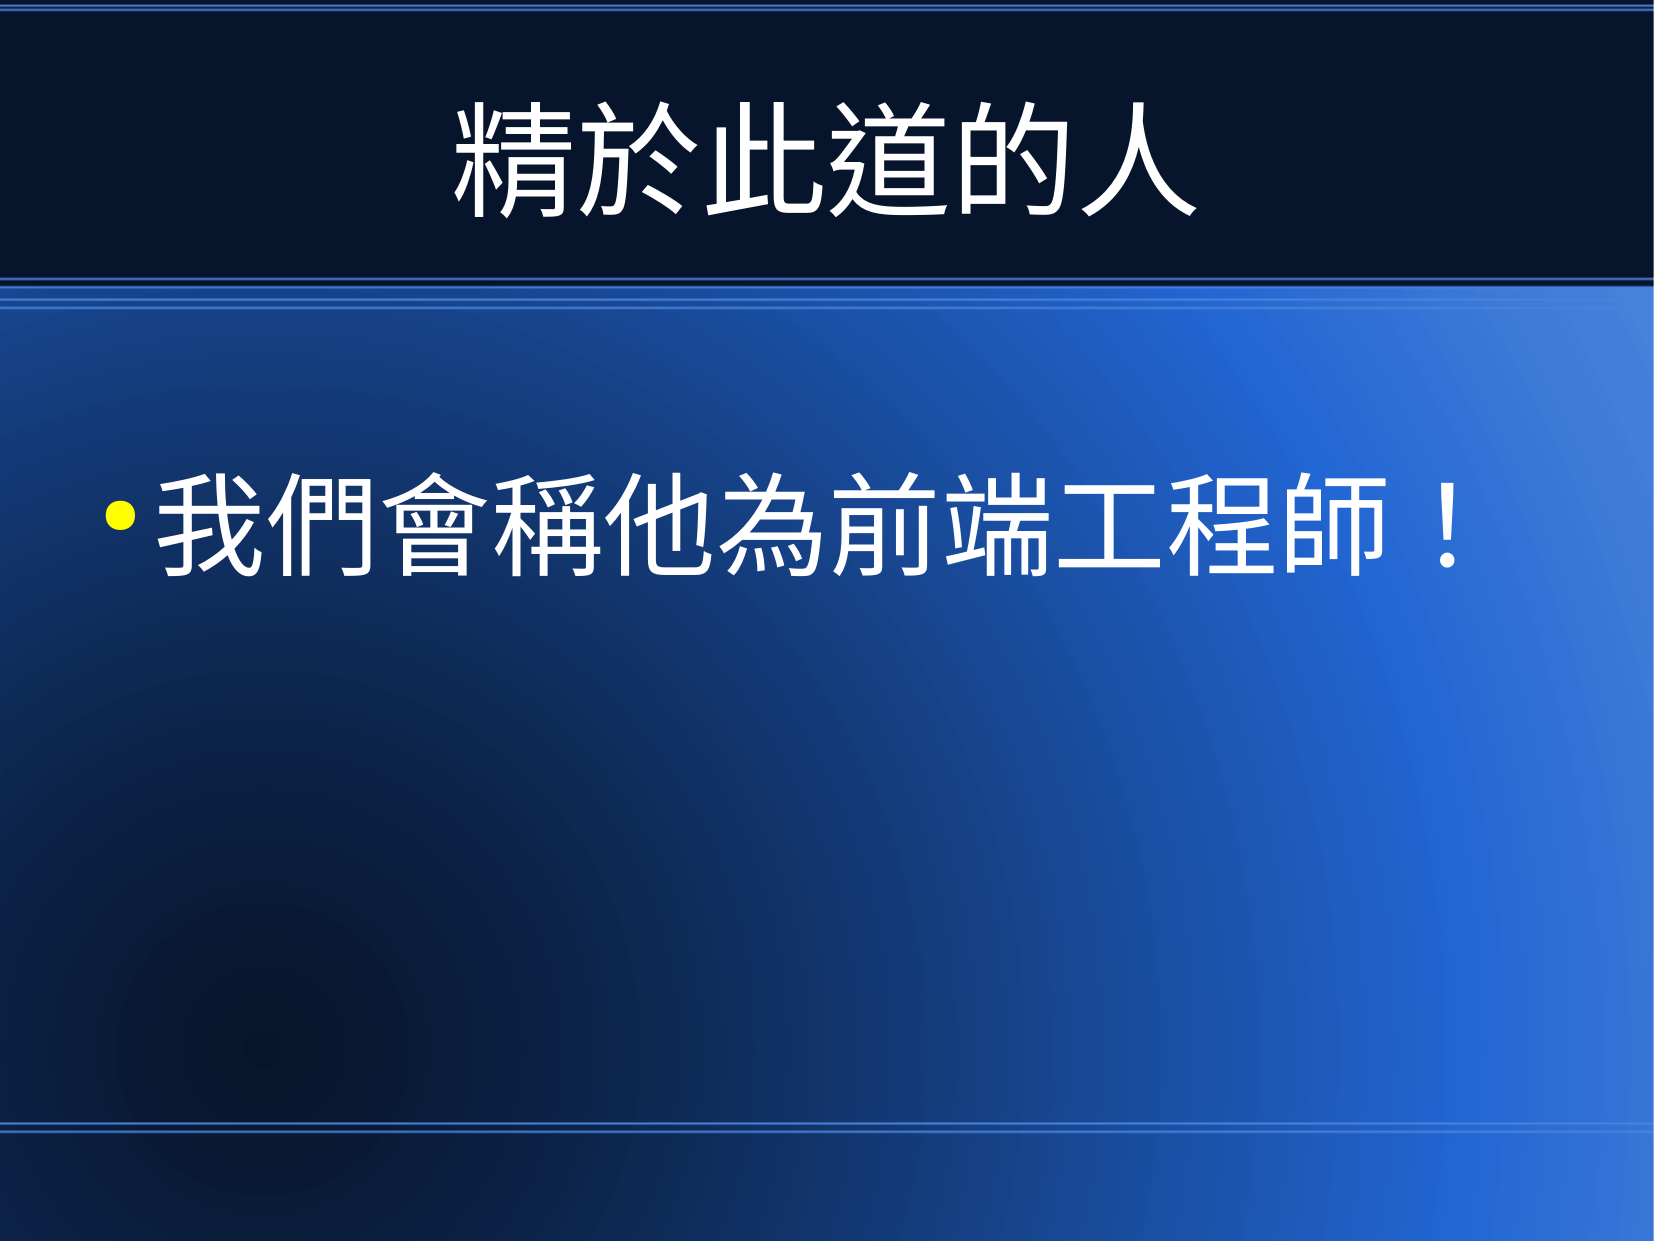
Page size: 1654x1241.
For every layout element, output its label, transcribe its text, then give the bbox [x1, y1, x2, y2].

list 我們會稱他為前端工程師！ [82, 355, 1571, 1241]
picture [0, 0, 1654, 1241]
title 精於此道的人 [82, 49, 1571, 257]
